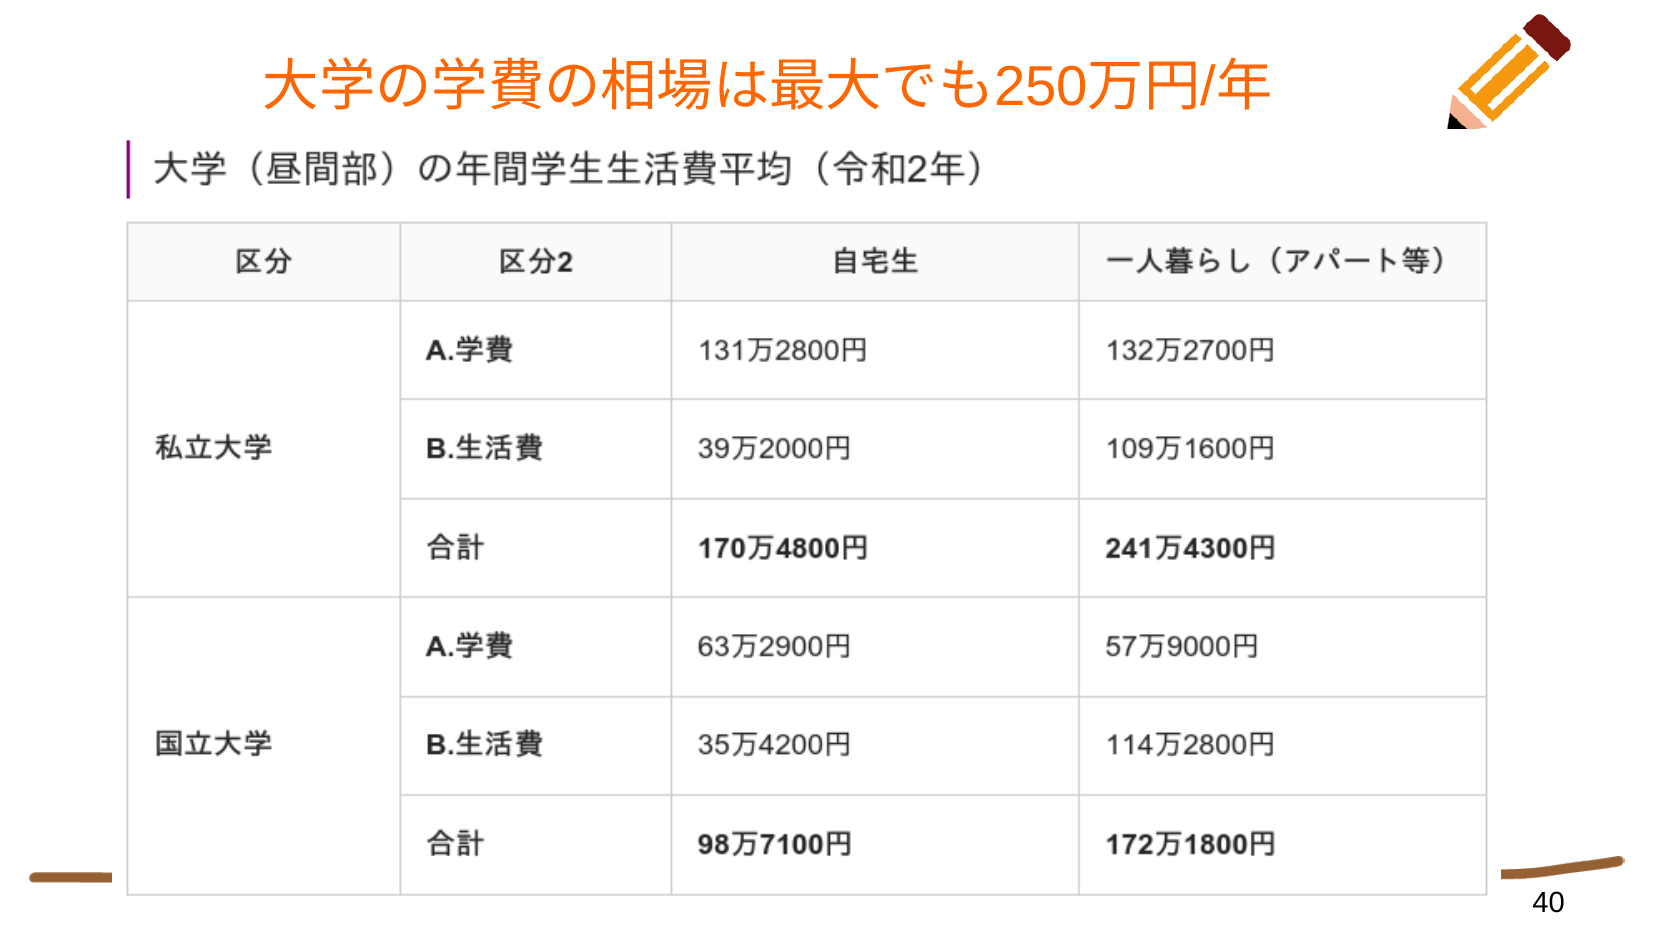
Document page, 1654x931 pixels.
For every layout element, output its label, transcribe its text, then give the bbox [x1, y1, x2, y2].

title 大学の学費の相場は最大でも250万円/年 [88, 29, 1447, 133]
picture [29, 14, 1625, 906]
